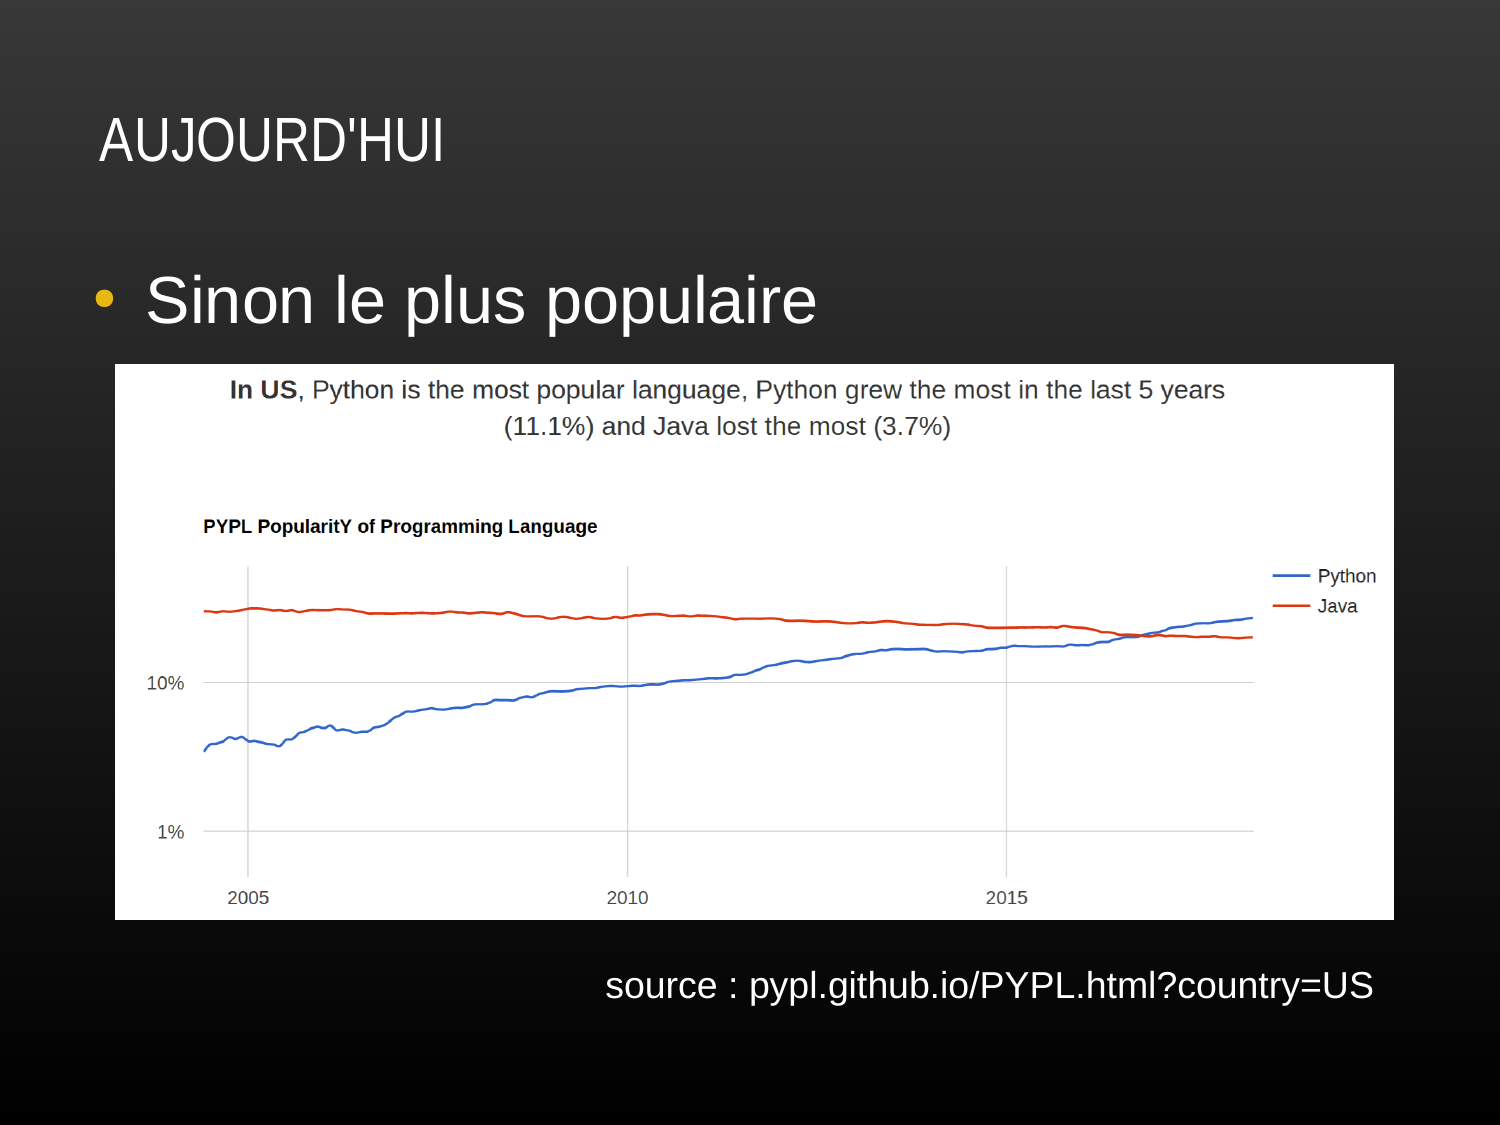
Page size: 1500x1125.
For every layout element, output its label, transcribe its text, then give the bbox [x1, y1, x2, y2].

text_box source : pypl.github.io/PYPL.html?country=US [590, 956, 1390, 1014]
title Aujourd'hui [99, 45, 1400, 233]
picture [115, 364, 1394, 921]
list Sinon le plus populaire [75, 263, 1425, 916]
